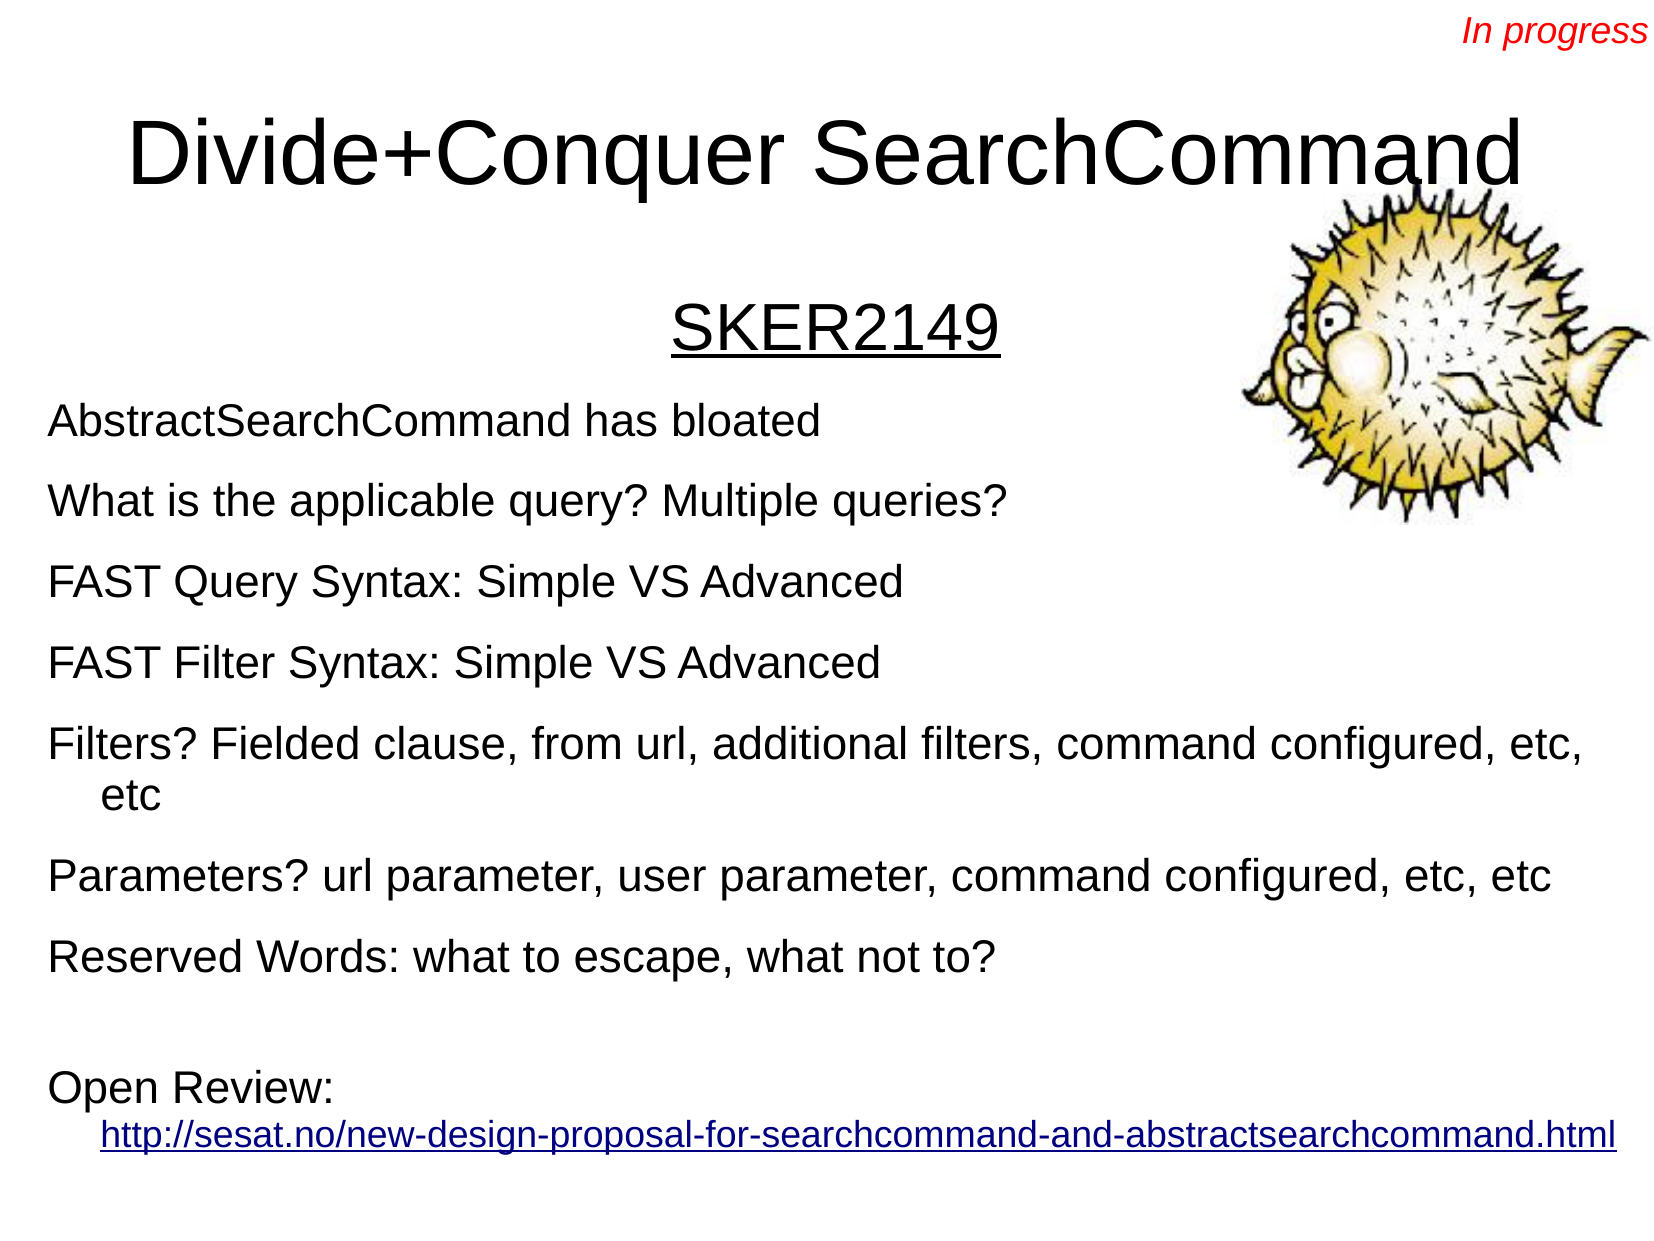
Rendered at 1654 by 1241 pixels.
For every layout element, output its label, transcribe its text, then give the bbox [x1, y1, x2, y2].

list SKER2149 AbstractSearchCommand has bloated What is the applicable query? Multiple queries? FAST Query Syntax: Simple VS Advanced FAST Filter Syntax: Simple VS Advanced Filters? Fielded clause, from url, additional filters, command configured, etc, etc Parameters? url parameter, user parameter, command configured, etc, etc Reserved Words: what to escape, what not to? Open Review:http://sesat.no/new-design-proposal-for-searchcommand-and-abstractsearchcommand.html [29, 290, 1625, 1156]
picture [1240, 177, 1653, 526]
title Divide+Conquer SearchCommand [82, 49, 1571, 257]
text_box In progress [1446, 2, 1654, 60]
